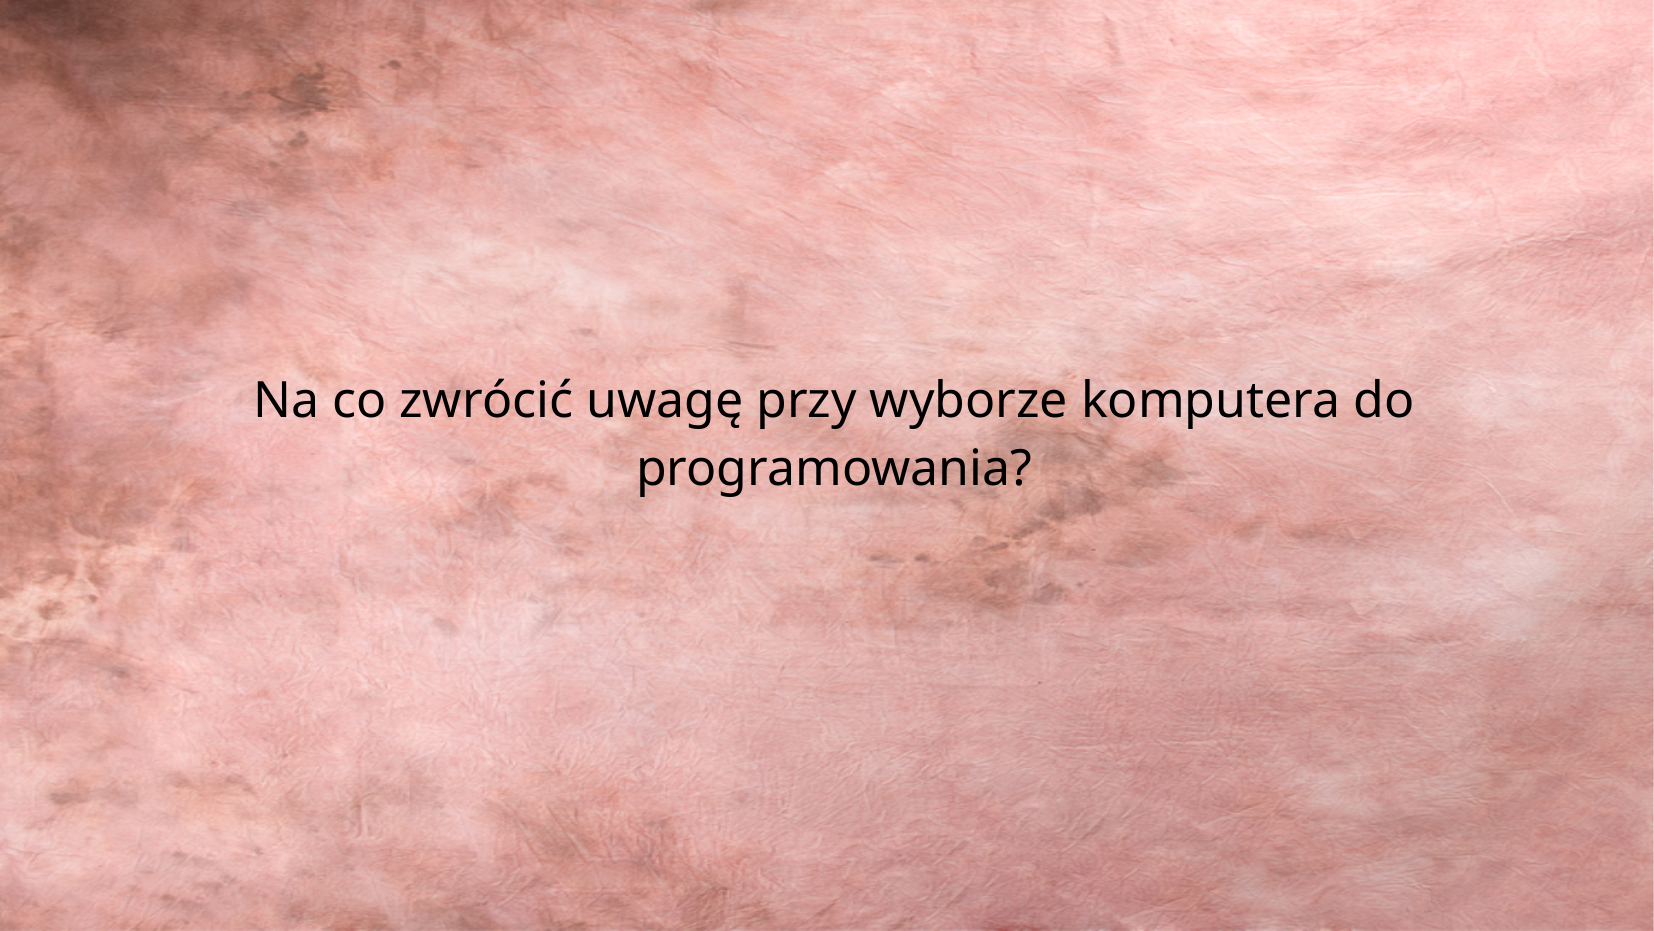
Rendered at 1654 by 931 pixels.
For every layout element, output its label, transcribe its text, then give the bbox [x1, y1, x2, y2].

title Na co zwrócić uwagę przy wyborze komputera do programowania? [90, 354, 1579, 511]
picture [0, 0, 1654, 931]
